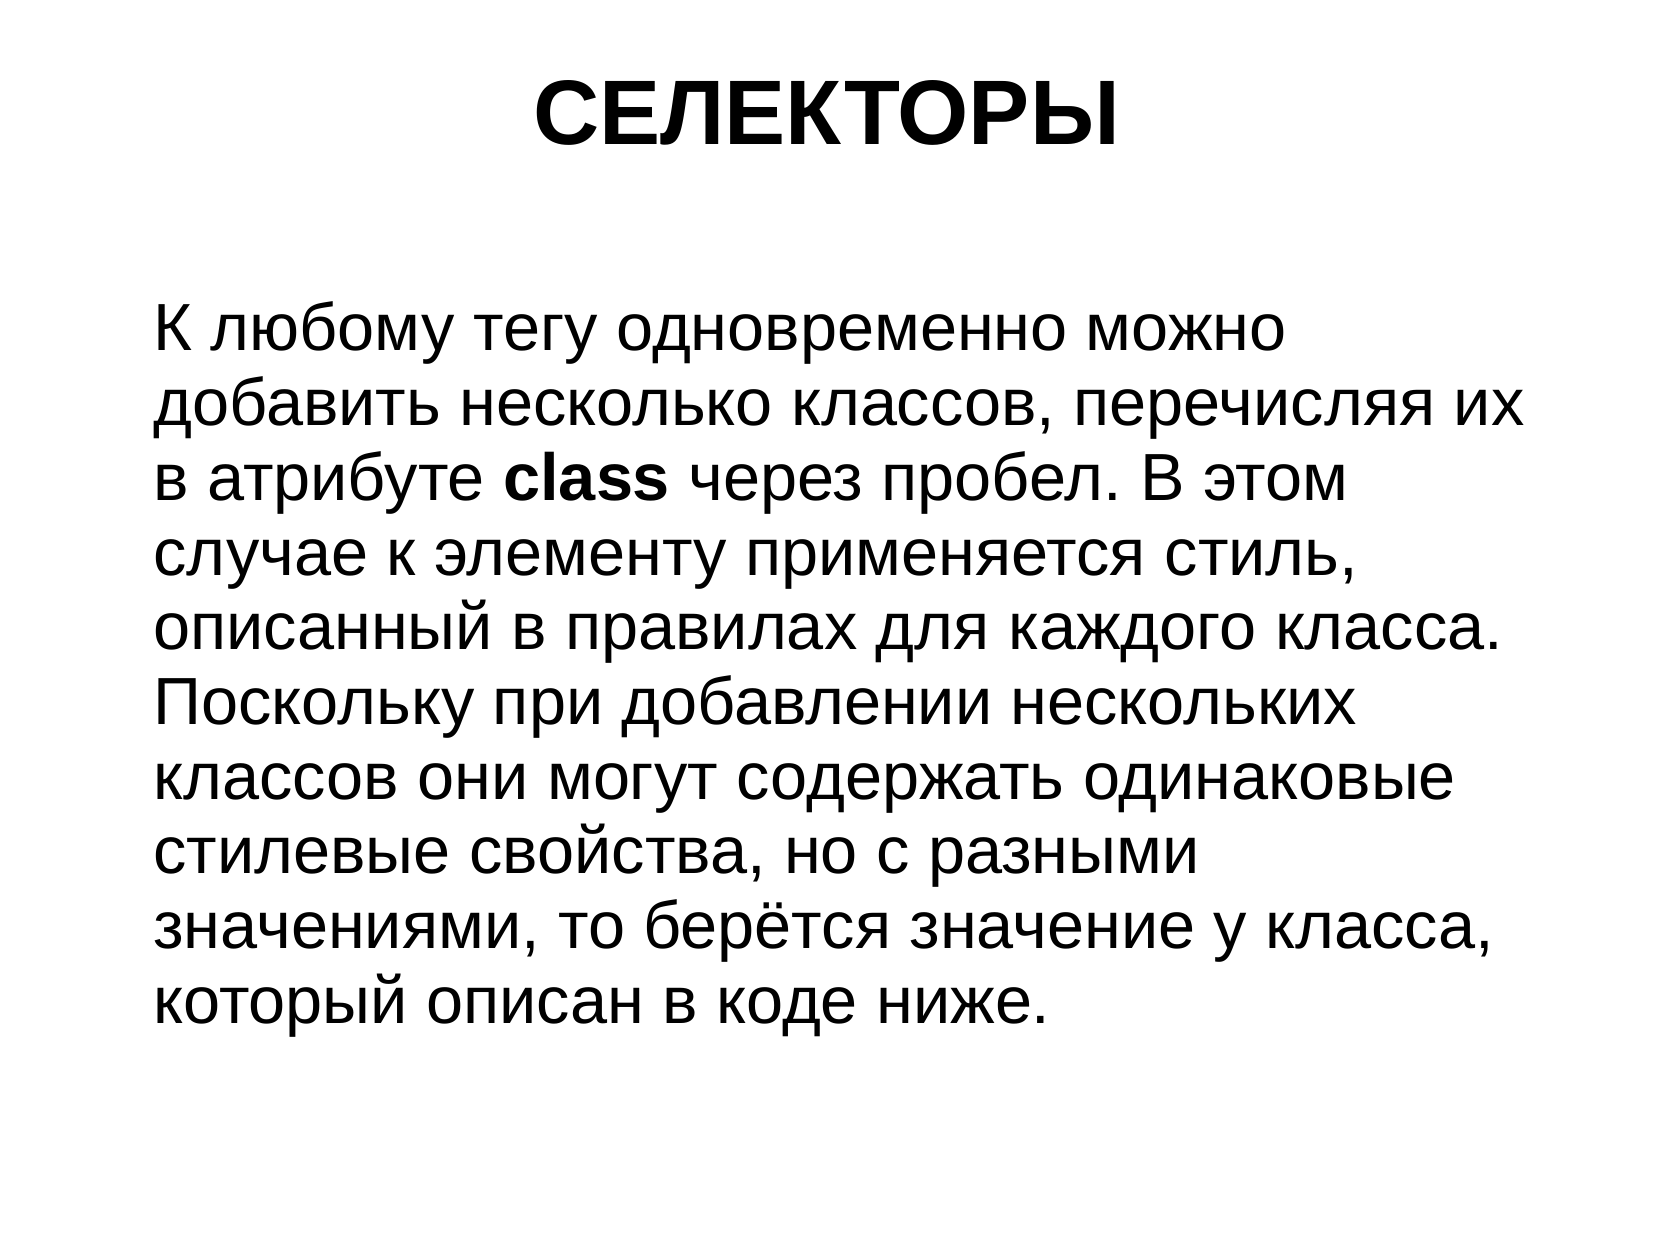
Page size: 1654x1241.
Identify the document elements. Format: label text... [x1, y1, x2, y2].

title СЕЛЕКТОРЫ [82, 49, 1571, 178]
list К любому тегу одновременно можно добавить несколько классов, перечисляя их в атрибуте class через пробел. В этом случае к элементу применяется стиль, описанный в правилах для каждого класса. Поскольку при добавлении нескольких классов они могут содержать одинаковые стилевые свойства, но с разными значениями, то берётся значение у класса, который описан в коде ниже. [82, 290, 1571, 1109]
